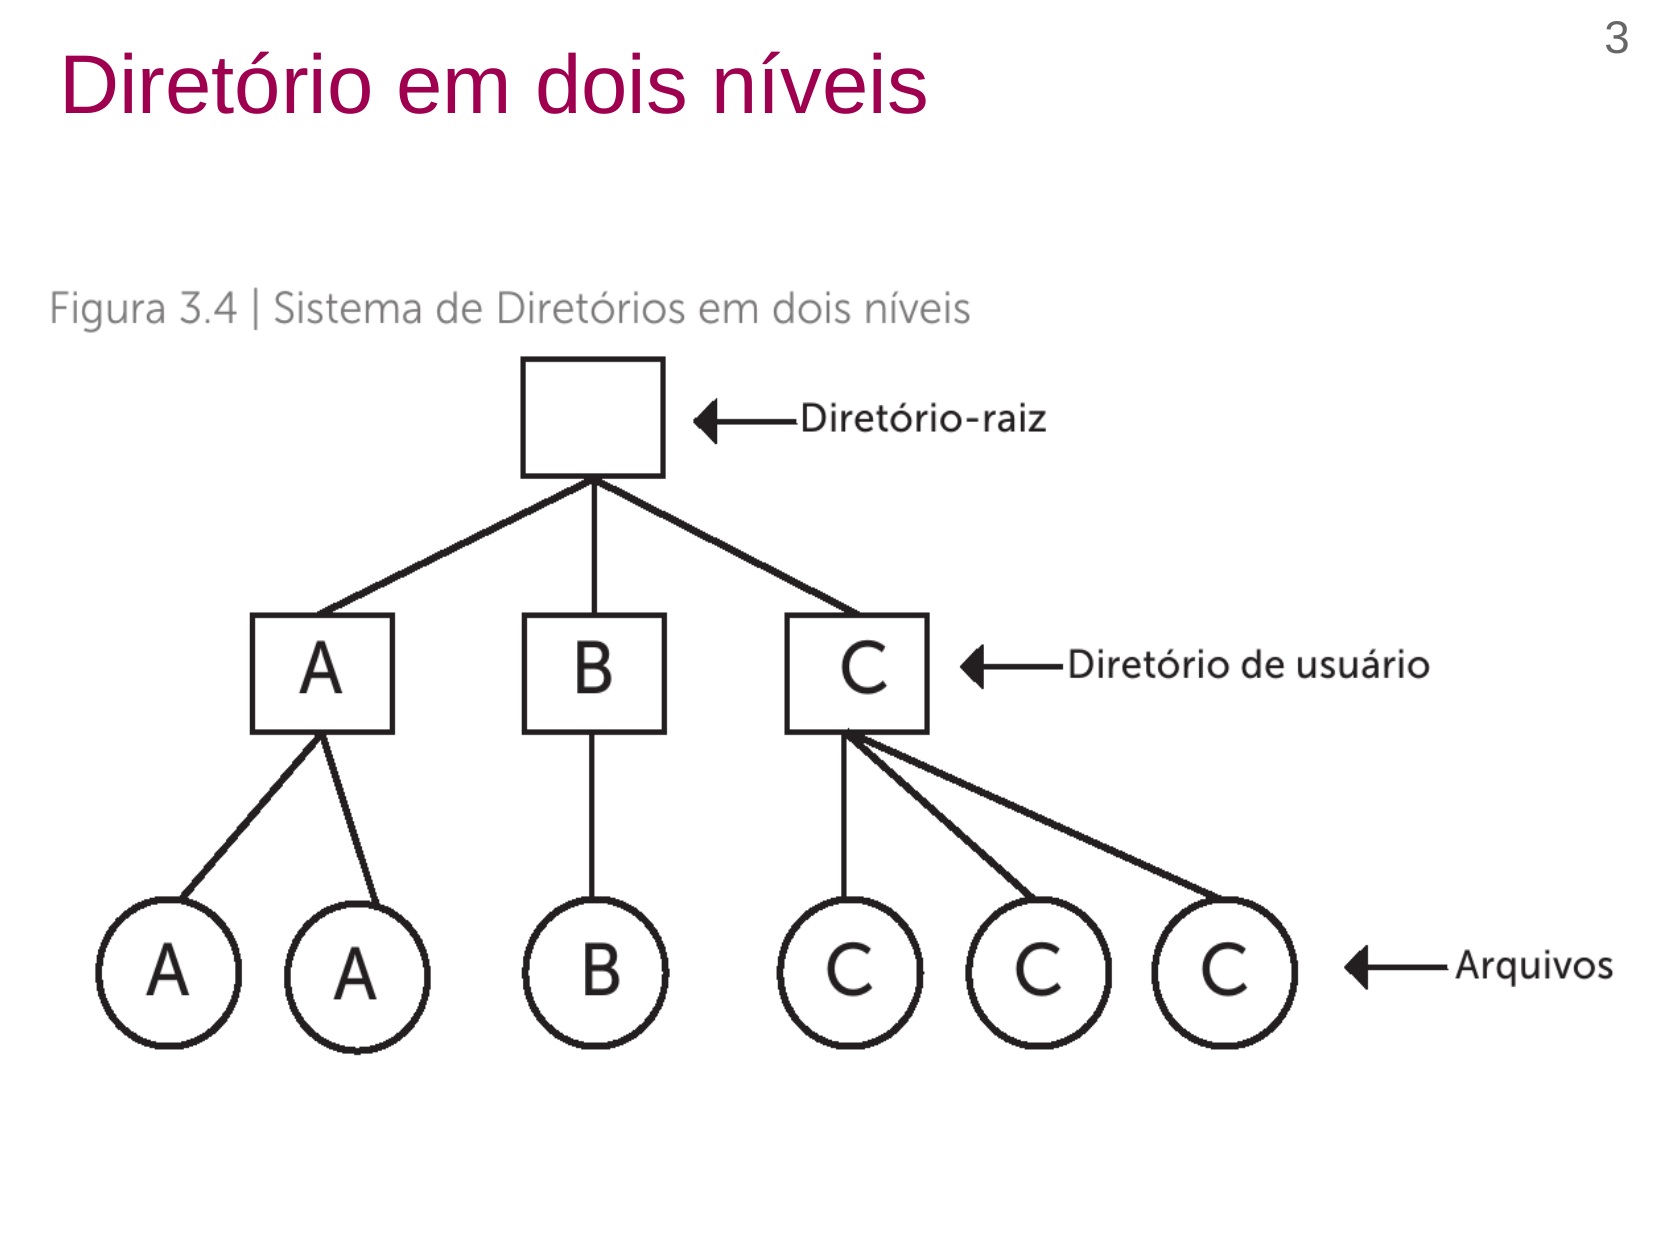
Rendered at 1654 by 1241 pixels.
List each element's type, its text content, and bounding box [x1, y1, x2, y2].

title Diretório em dois níveis [59, 29, 1595, 148]
picture [48, 287, 1619, 1058]
